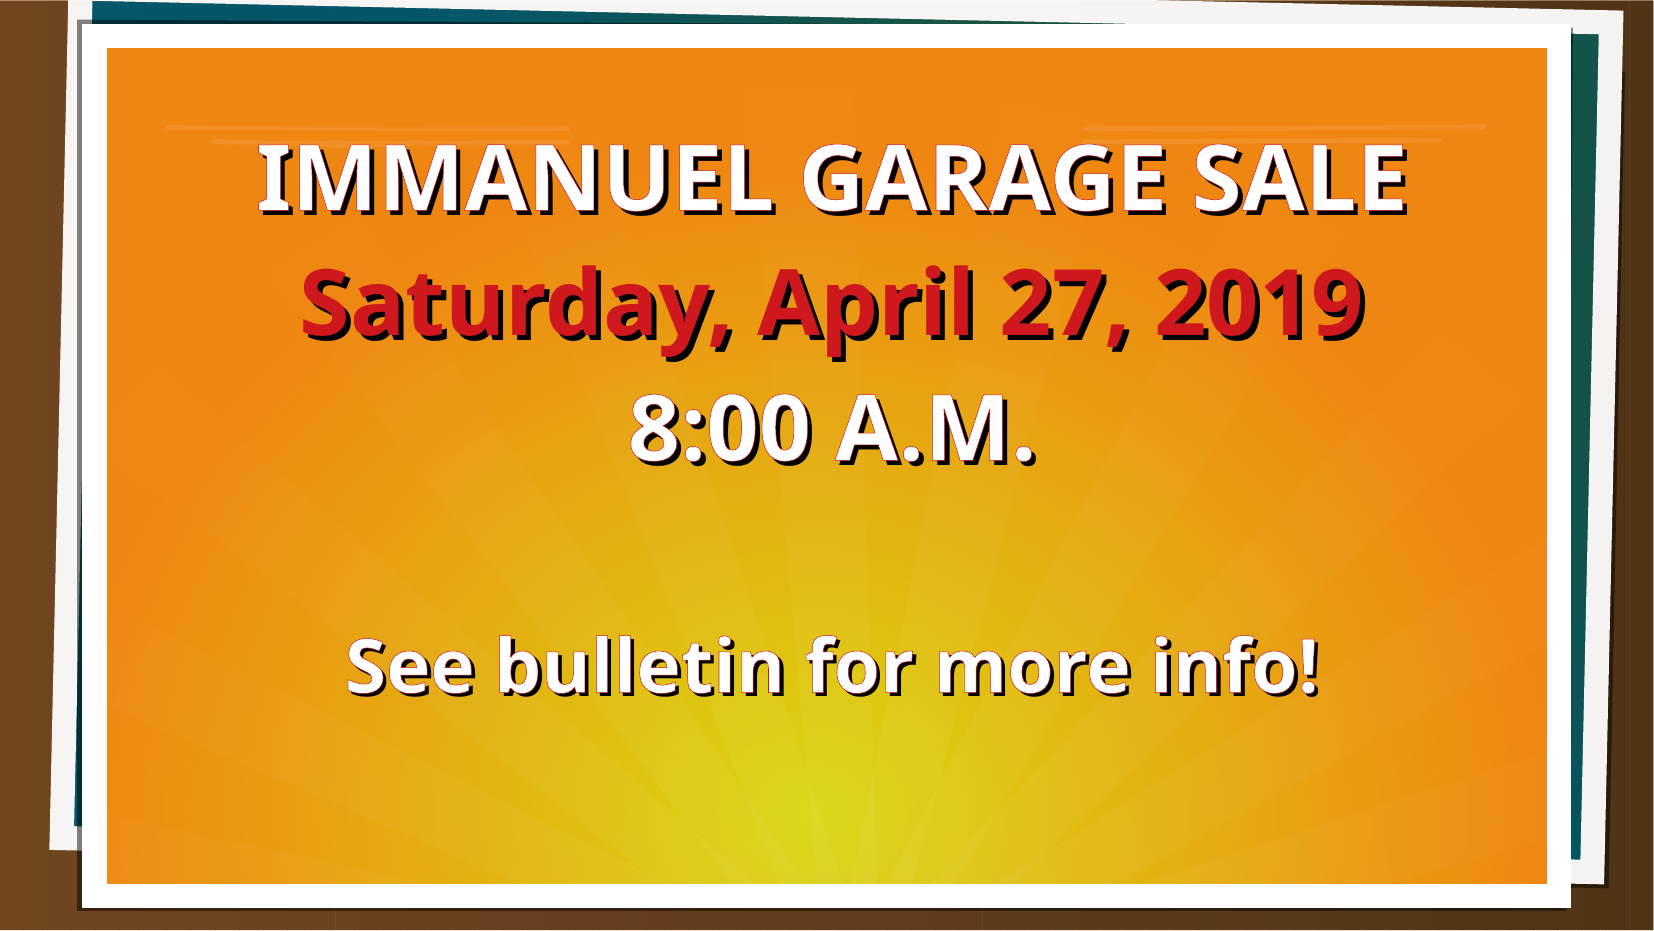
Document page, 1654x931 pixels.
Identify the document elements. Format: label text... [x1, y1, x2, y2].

text_box IMMANUEL GARAGE SALE Saturday, April 27, 2019 8:00 A.M. See bulletin for more info! [210, 105, 1456, 708]
